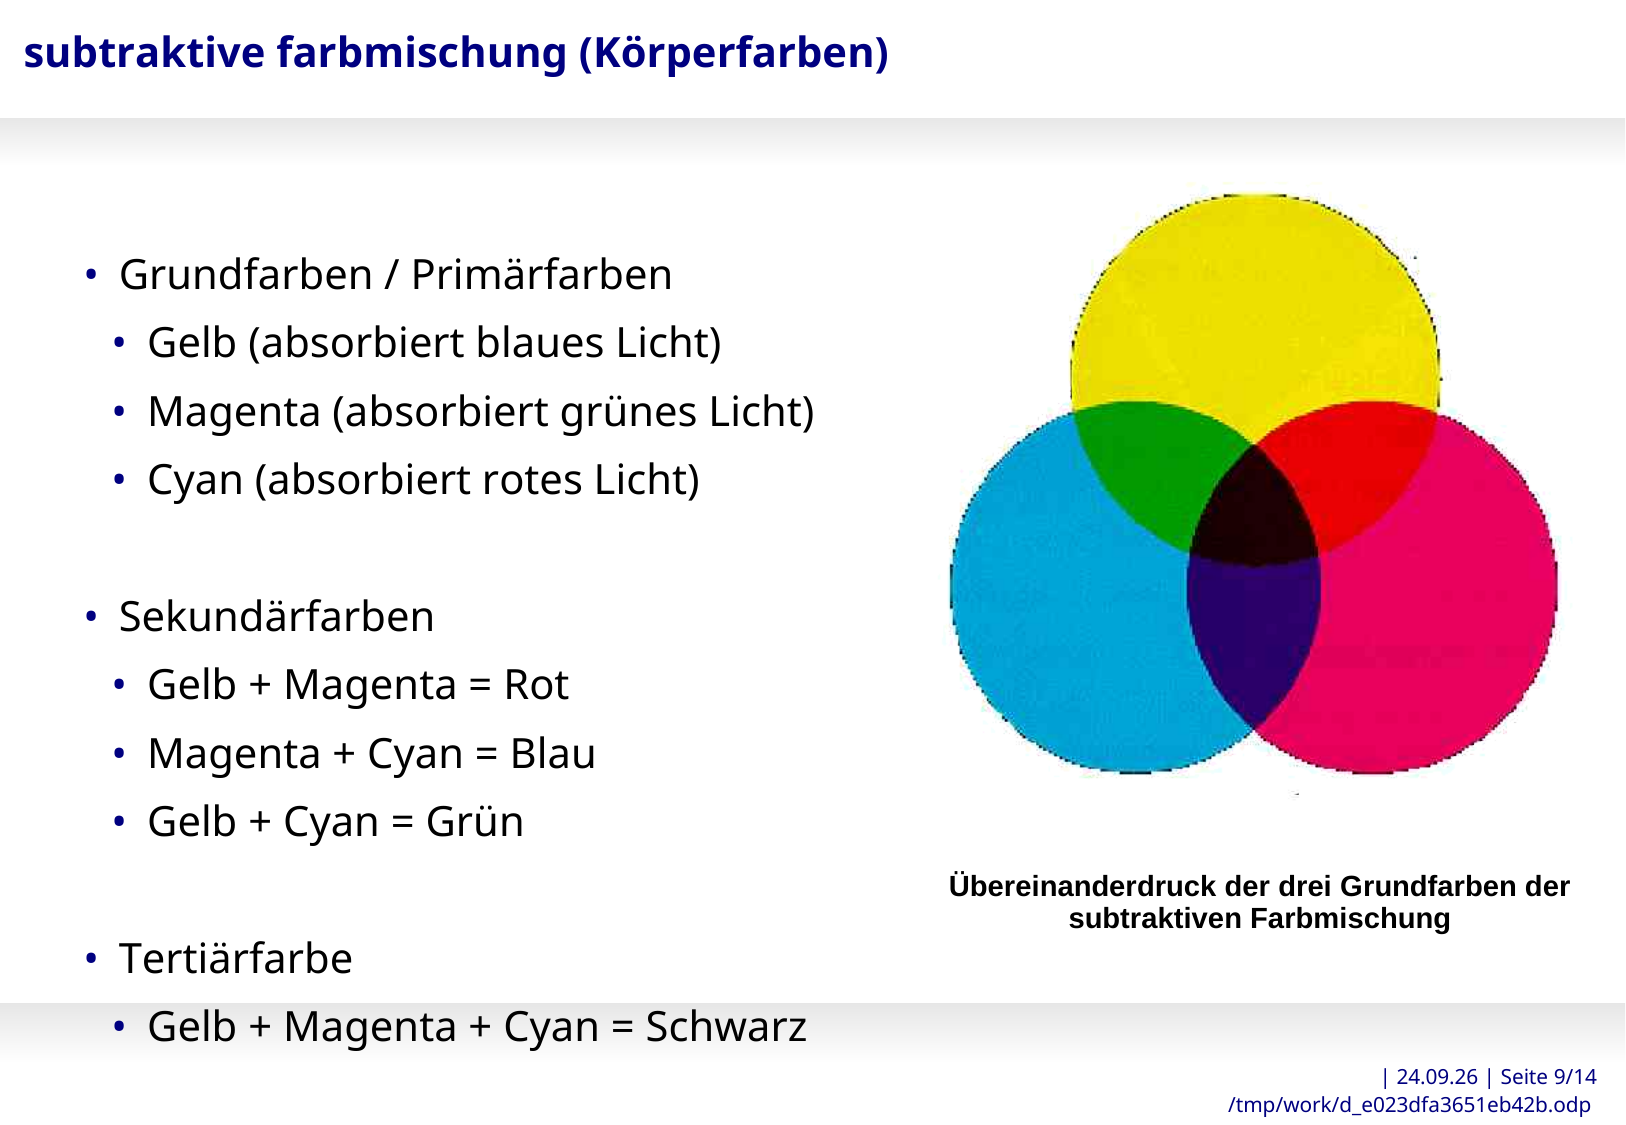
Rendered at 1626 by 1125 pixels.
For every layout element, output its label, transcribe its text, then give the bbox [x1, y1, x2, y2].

title subtraktive farbmischung (Körperfarben) [23, 11, 1600, 130]
picture [916, 160, 1592, 809]
text_box Übereinanderdruck der drei Grundfarben der subtraktiven Farbmischung [928, 861, 1592, 943]
list Grundfarben / Primärfarben Gelb (absorbiert blaues Licht) Magenta (absorbiert grünes Licht) Cyan (absorbiert rotes Licht) Sekundärfarben Gelb + Magenta = Rot Magenta + Cyan = Blau Gelb + Cyan = Grün Tertiärfarbe Gelb + Magenta + Cyan = Schwarz [36, 233, 945, 886]
